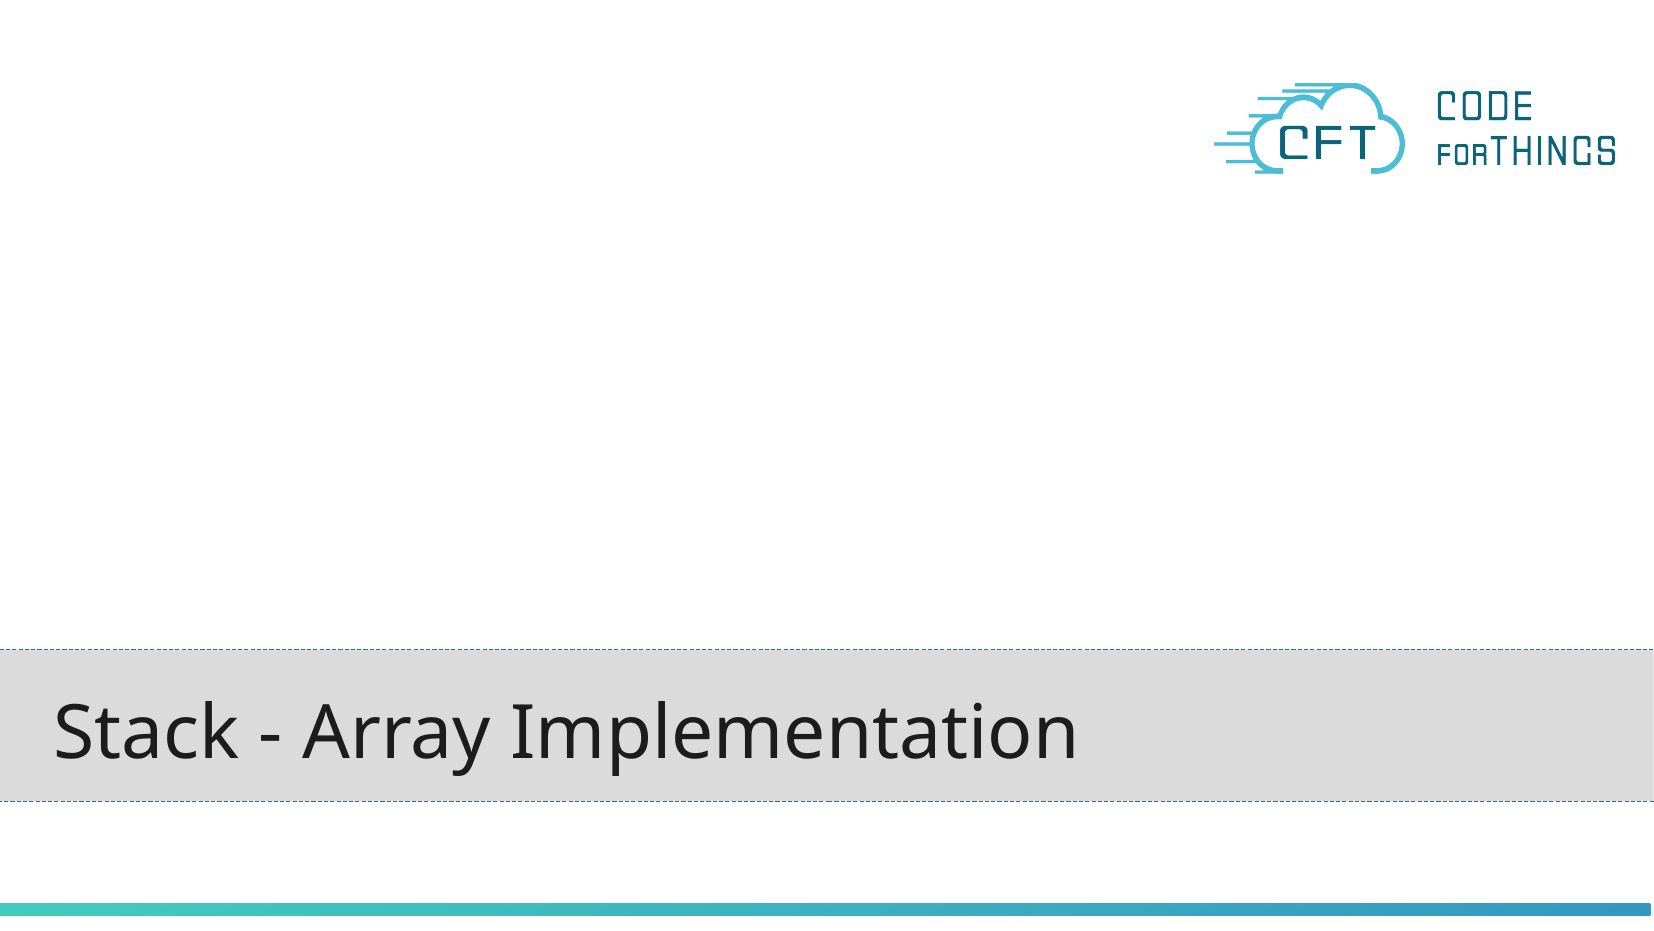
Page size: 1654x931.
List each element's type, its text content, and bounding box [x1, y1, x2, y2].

title Stack - Array Implementation [53, 651, 1542, 807]
picture [1214, 83, 1615, 174]
